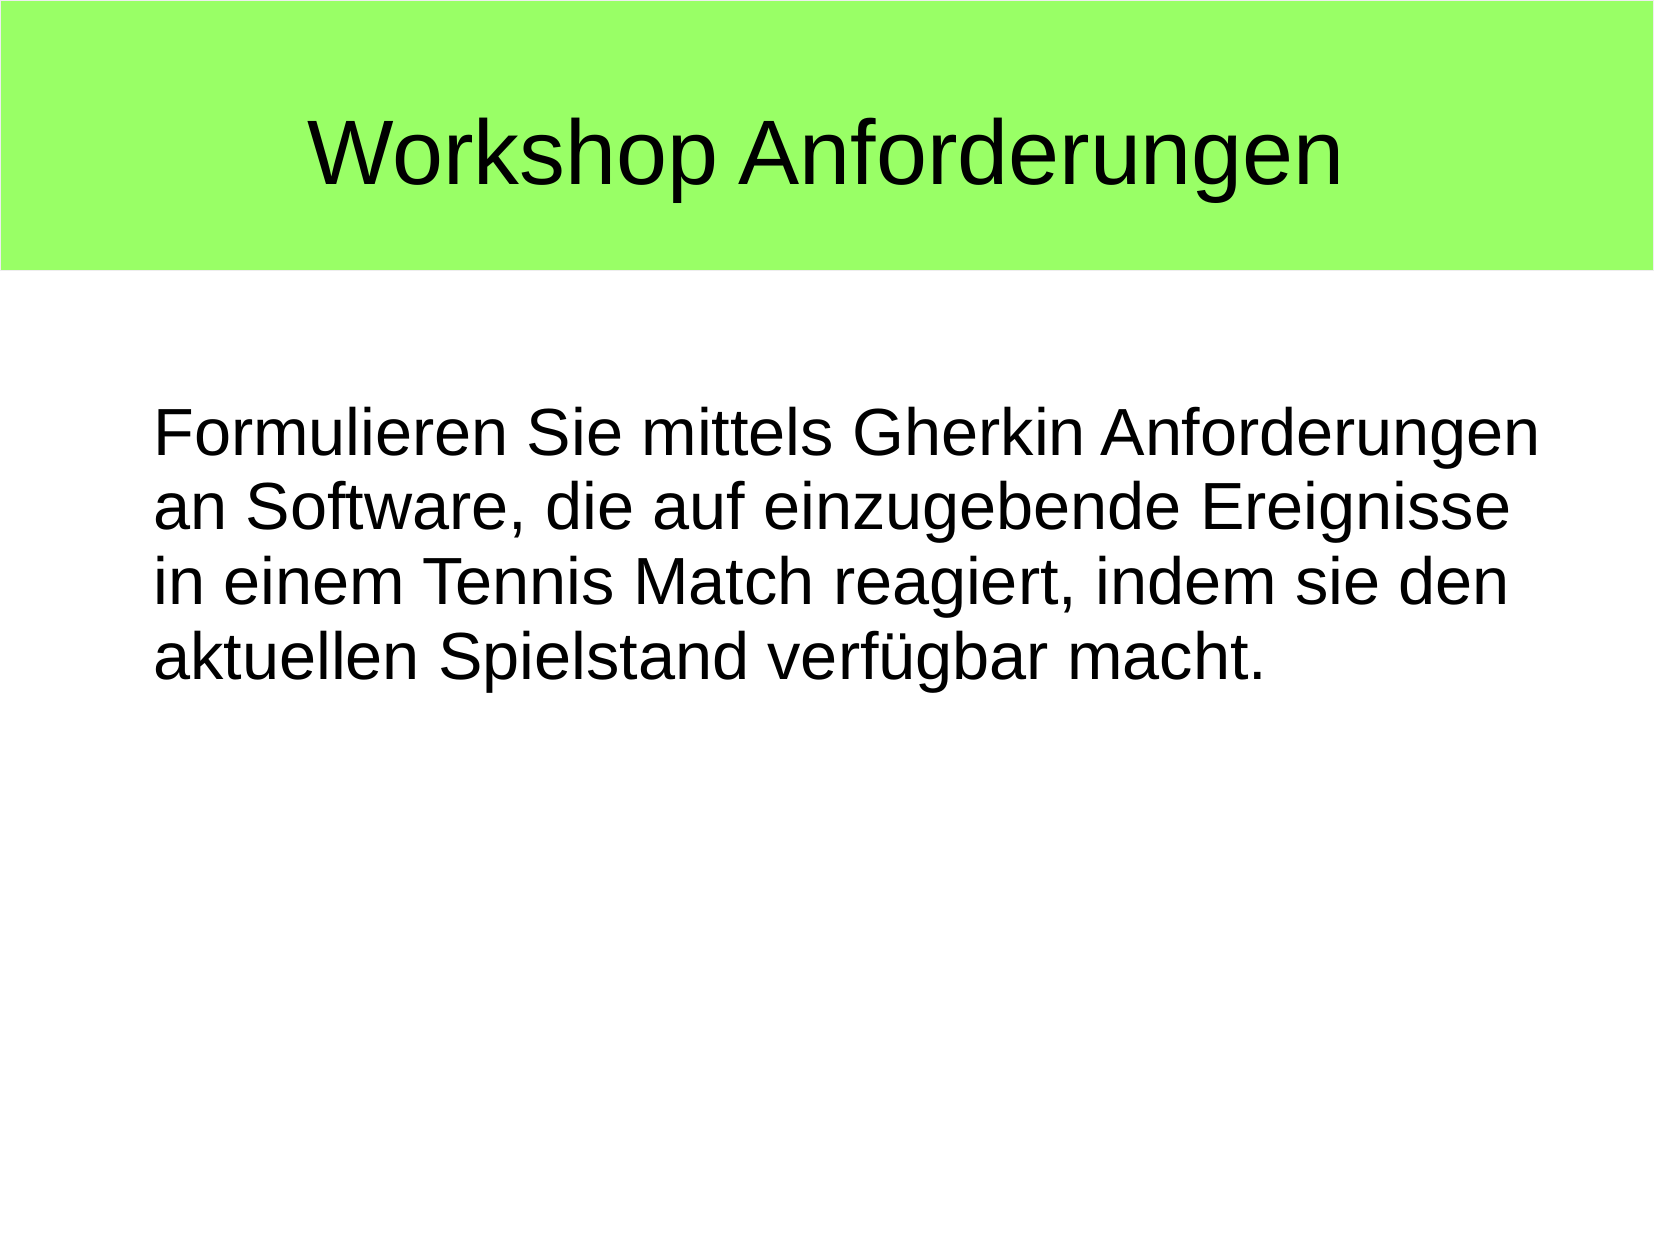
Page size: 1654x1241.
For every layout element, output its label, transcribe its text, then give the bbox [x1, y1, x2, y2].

title Workshop Anforderungen [82, 49, 1571, 257]
list Formulieren Sie mittels Gherkin Anforderungen an Software, die auf einzugebende Ereignisse in einem Tennis Match reagiert, indem sie den aktuellen Spielstand verfügbar macht. [82, 290, 1571, 1010]
